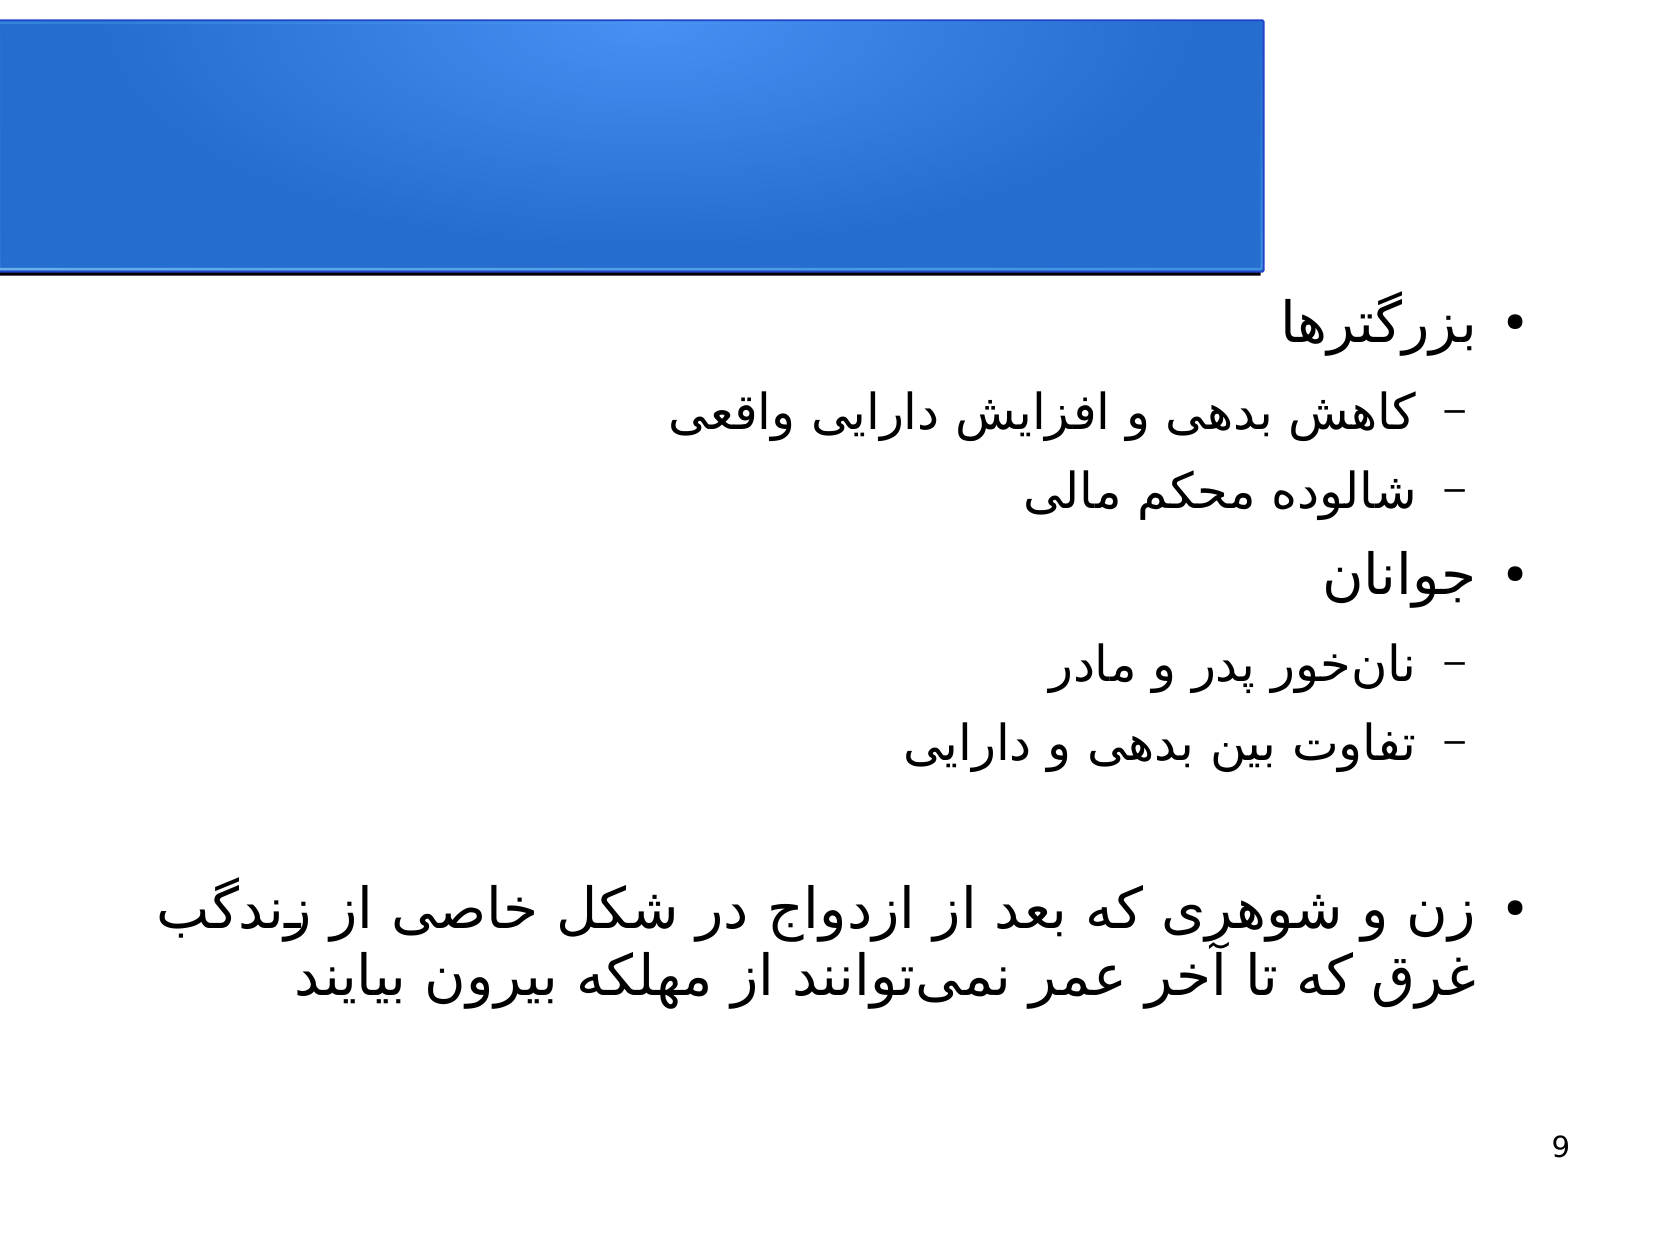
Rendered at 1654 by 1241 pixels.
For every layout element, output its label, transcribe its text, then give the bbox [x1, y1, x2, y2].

list بزرگترها کاهش بدهی و افزایش دارایی واقعی شالوده محکم مالی جوانان نان‌خور پدر و مادر تفاوت بین بدهی و دارایی زن و شوهری که بعد از ازدواج در شکل خاصی از زندگب غرق که تا آخر عمر نمی‌توانند از مهلکه بیرون بیایند [82, 290, 1538, 1010]
